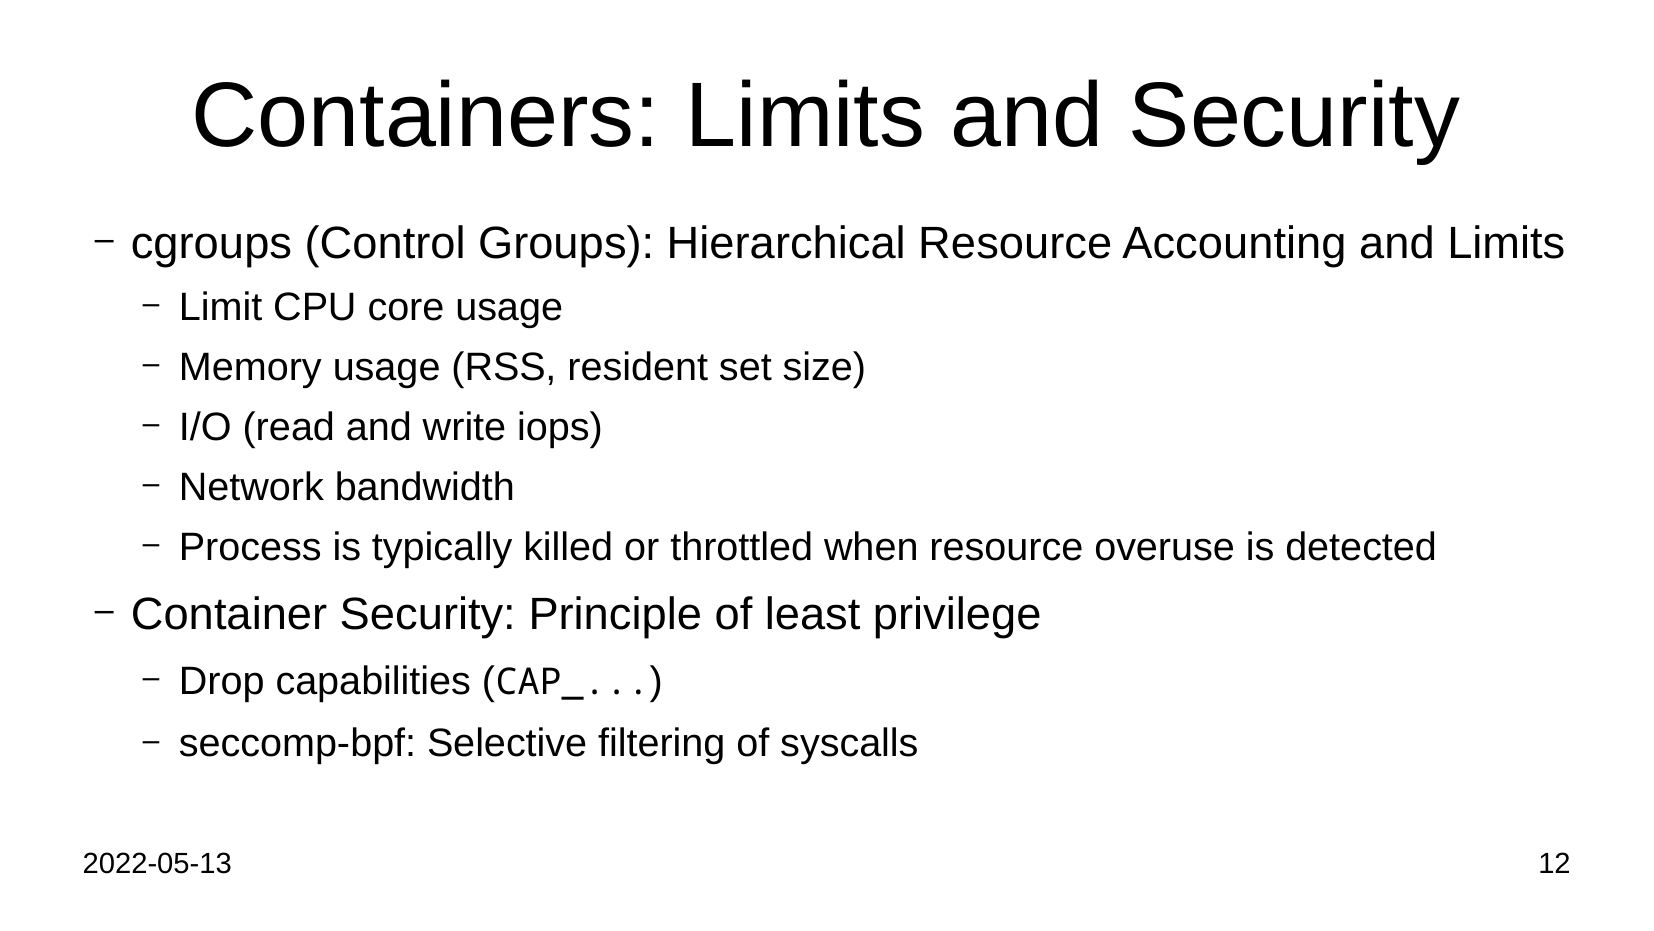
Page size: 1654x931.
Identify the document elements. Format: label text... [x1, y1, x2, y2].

title Containers: Limits and Security [82, 37, 1571, 193]
list cgroups (Control Groups): Hierarchical Resource Accounting and Limits Limit CPU core usage Memory usage (RSS, resident set size) I/O (read and write iops) Network bandwidth Process is typically killed or throttled when resource overuse is detected Container Security: Principle of least privilege Drop capabilities (CAP_...) seccomp-bpf: Selective filtering of syscalls [82, 217, 1571, 815]
